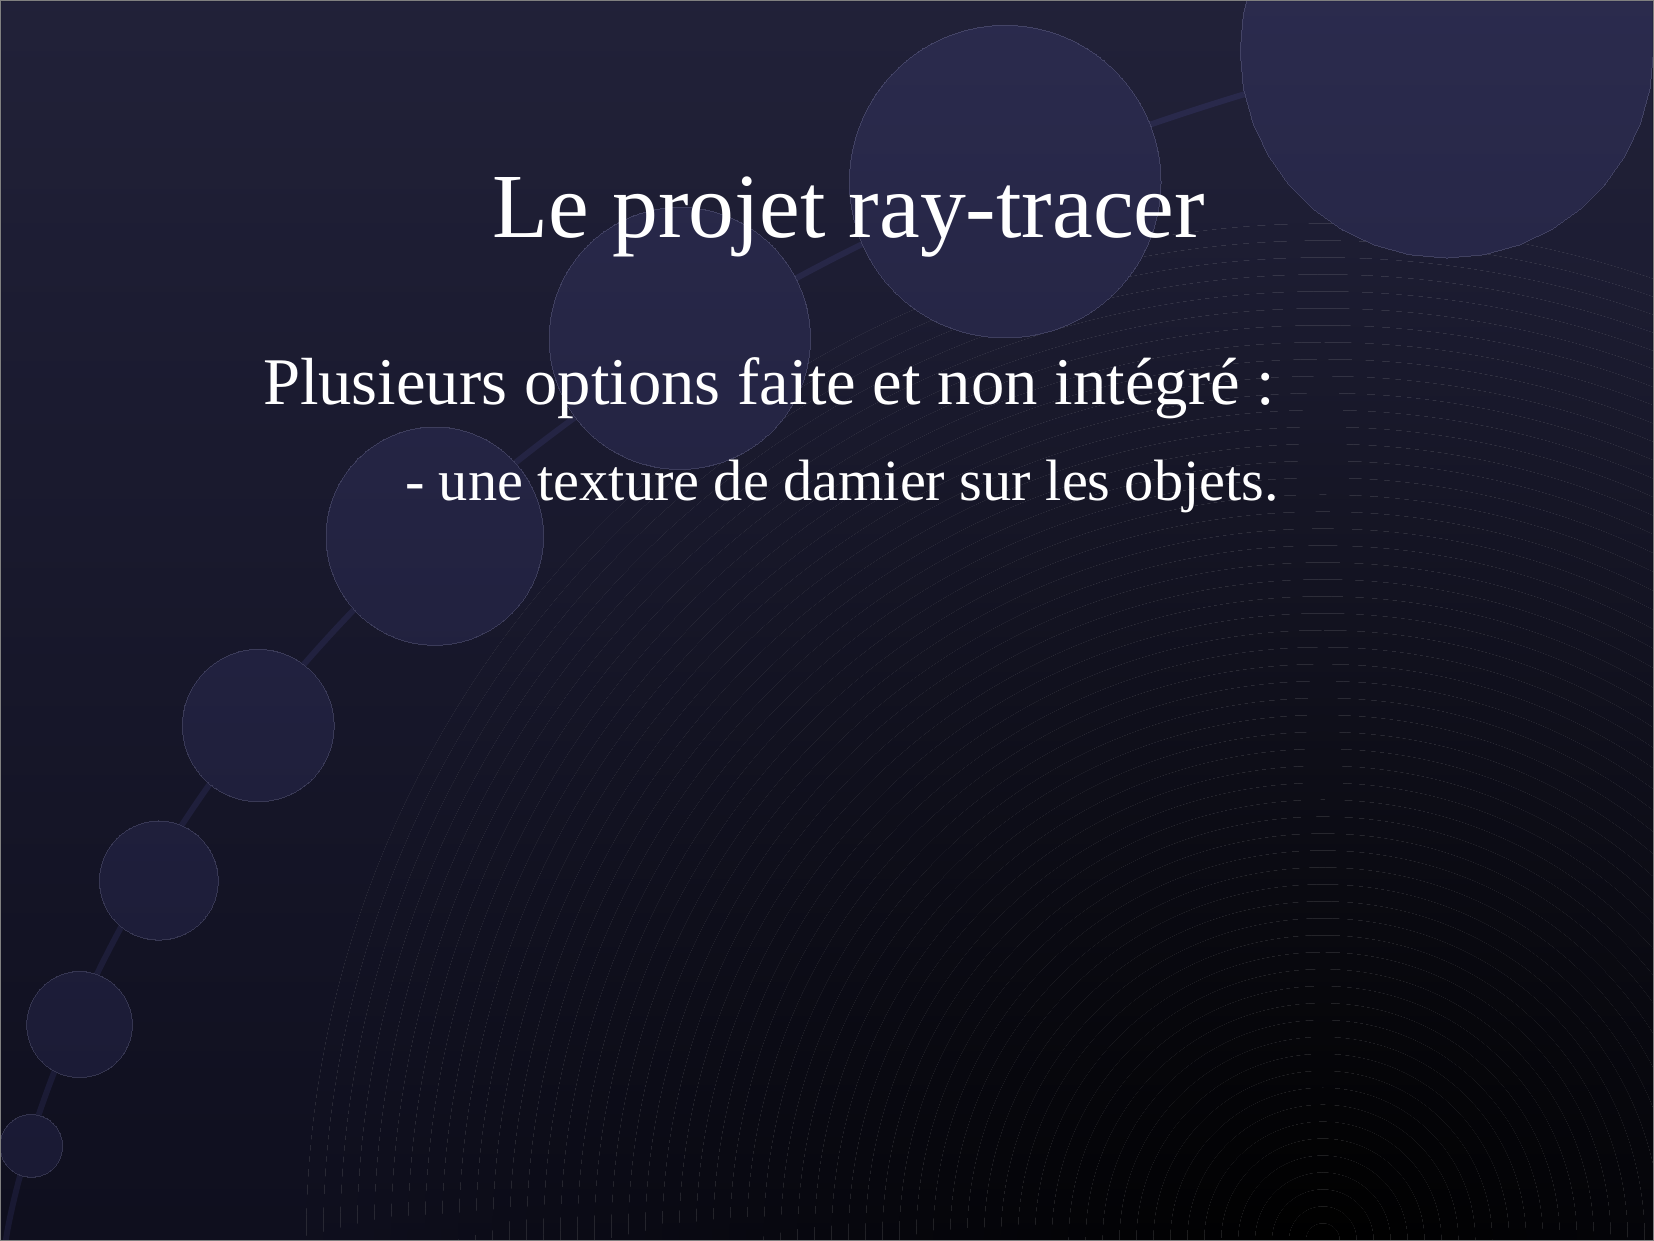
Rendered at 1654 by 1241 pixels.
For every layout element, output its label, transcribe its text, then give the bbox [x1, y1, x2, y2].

title Le projet ray-tracer [121, 102, 1534, 310]
list Plusieurs options faite et non intégré : - une texture de damier sur les objets. [121, 344, 1534, 1065]
